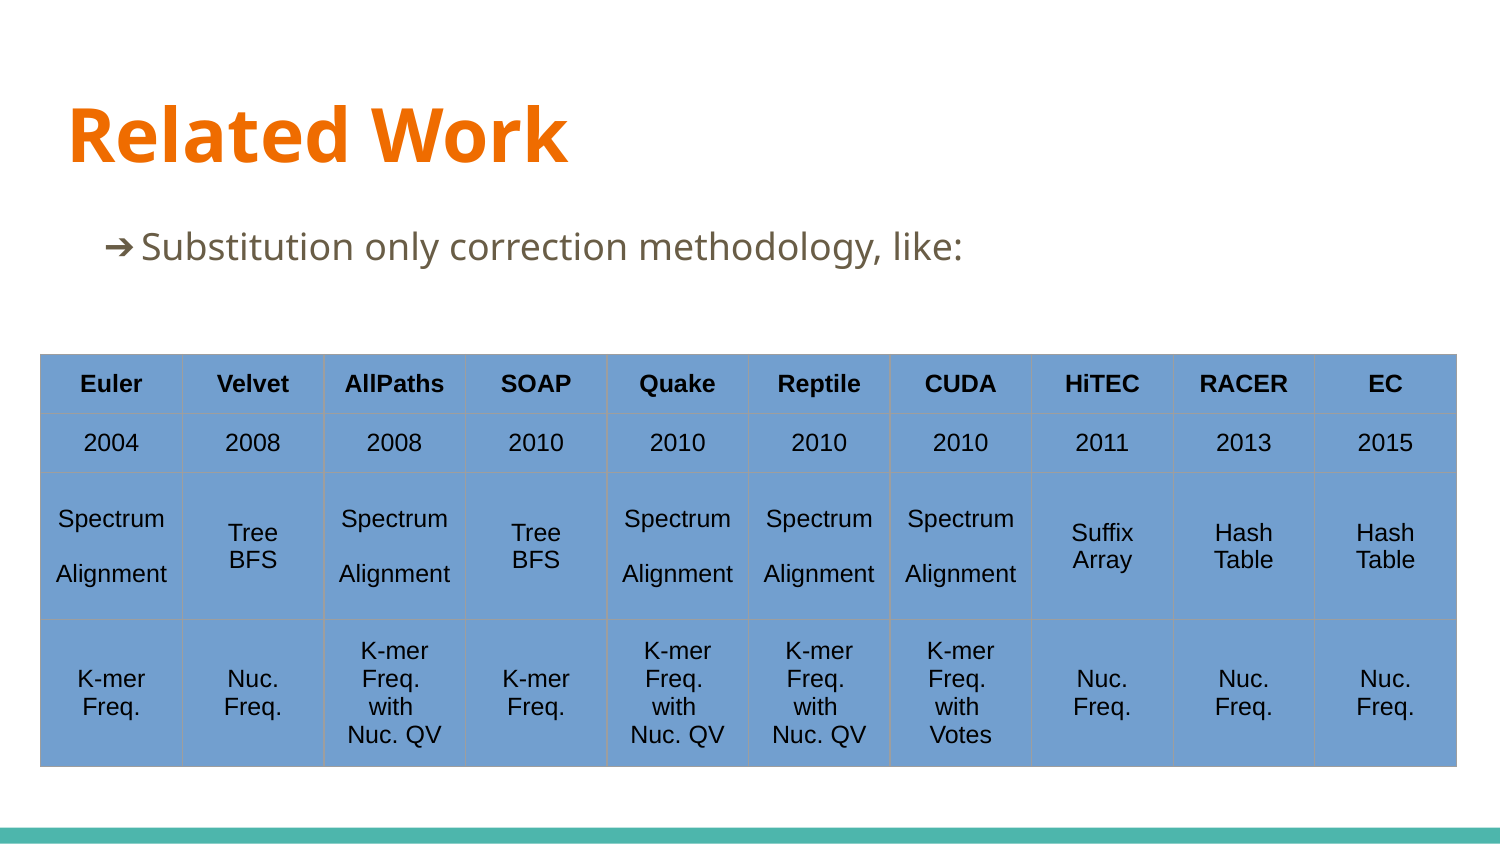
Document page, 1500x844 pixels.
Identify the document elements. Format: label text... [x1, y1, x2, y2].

table_header Velvet [183, 355, 323, 413]
table_cell Spectrum Alignment [749, 473, 889, 619]
table_cell 2015 [1315, 414, 1456, 472]
table_cell Spectrum Alignment [325, 473, 465, 619]
table_header EC [1315, 355, 1456, 413]
table_cell 2008 [183, 414, 323, 472]
table_cell Tree BFS [183, 473, 323, 619]
table_header HiTEC [1032, 355, 1173, 413]
table_header SOAP [466, 355, 606, 413]
table_cell Hash Table [1174, 473, 1314, 619]
table_cell Spectrum Alignment [41, 473, 182, 619]
table_header RACER [1174, 355, 1314, 413]
table_cell 2010 [466, 414, 606, 472]
table_cell K-mer Freq. with Votes [891, 620, 1031, 766]
table_cell K-mer Freq. [41, 620, 182, 766]
list Substitution only correction methodology, like: [51, 207, 1449, 354]
table_header CUDA [891, 355, 1031, 413]
table_cell Nuc. Freq. [1315, 620, 1456, 766]
table_cell Suffix Array [1032, 473, 1173, 619]
table_cell 2013 [1174, 414, 1314, 472]
table_cell Nuc. Freq. [183, 620, 323, 766]
table_cell Hash Table [1315, 473, 1456, 619]
table_cell K-mer Freq. with Nuc. QV [325, 620, 465, 766]
table_cell Spectrum Alignment [608, 473, 748, 619]
table_cell K-mer Freq. with Nuc. QV [608, 620, 748, 766]
table_cell 2008 [325, 414, 465, 472]
table_cell K-mer Freq. with Nuc. QV [749, 620, 889, 766]
table_cell Nuc. Freq. [1032, 620, 1173, 766]
table_cell 2011 [1032, 414, 1173, 472]
table_cell 2004 [41, 414, 182, 472]
table_header Euler [41, 355, 182, 413]
title Related Work [51, 72, 1449, 189]
table_header Quake [608, 355, 748, 413]
table_cell Tree BFS [466, 473, 606, 619]
table_cell Nuc. Freq. [1174, 620, 1314, 766]
table_cell 2010 [891, 414, 1031, 472]
table_cell 2010 [749, 414, 889, 472]
table_cell K-mer Freq. [466, 620, 606, 766]
table_cell Spectrum Alignment [891, 473, 1031, 619]
table_cell 2010 [608, 414, 748, 472]
table_header AllPaths [325, 355, 465, 413]
table_header Reptile [749, 355, 889, 413]
